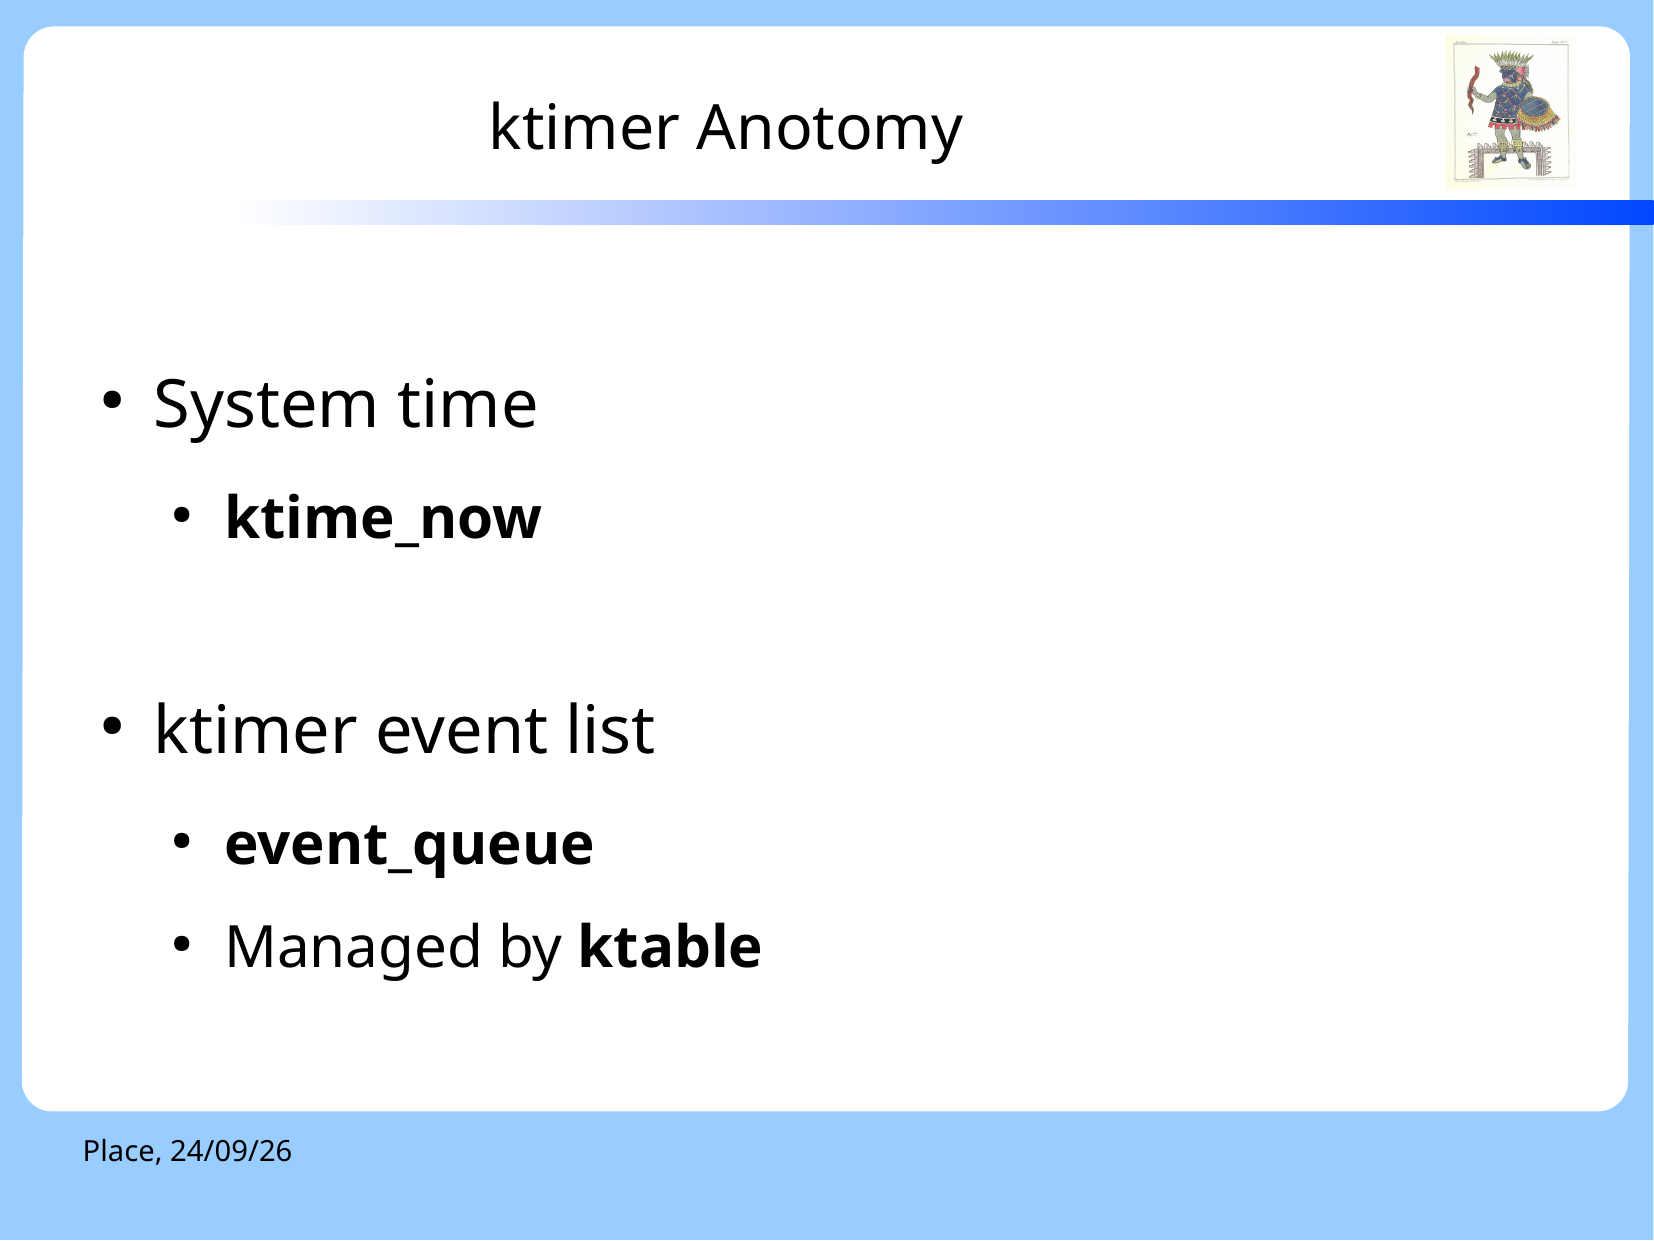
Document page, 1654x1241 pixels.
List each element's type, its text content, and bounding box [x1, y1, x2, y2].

list System time ktime_now ktimer event list event_queue Managed by ktable [82, 236, 1571, 1055]
picture [1446, 35, 1577, 189]
title ktimer Anotomy [82, 49, 1371, 201]
